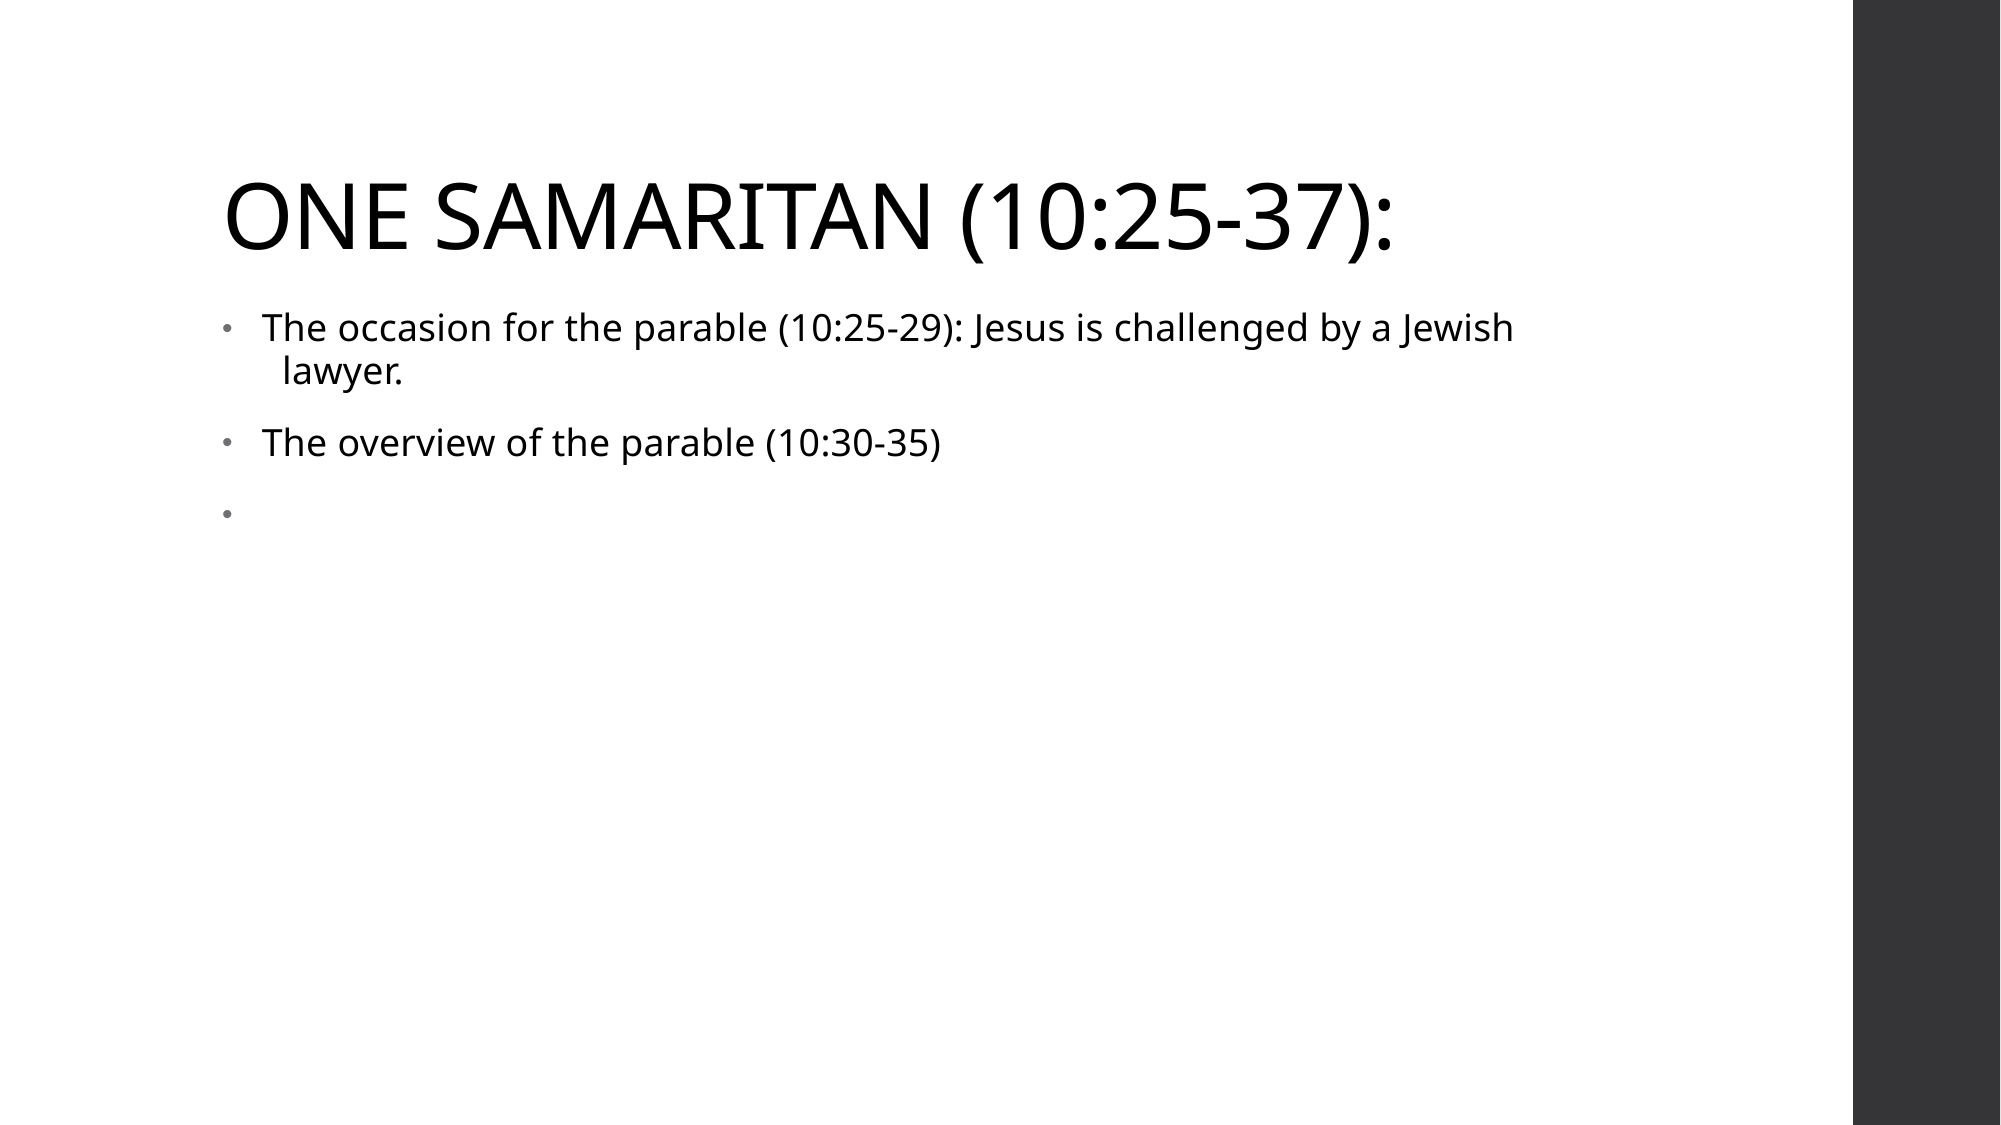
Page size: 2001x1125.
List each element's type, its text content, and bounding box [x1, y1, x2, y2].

title ONE SAMARITAN (10:25-37): [206, 60, 1797, 278]
list The occasion for the parable (10:25-29): Jesus is challenged by a Jewish lawyer. The overview of the parable (10:30-35) [206, 299, 1617, 1014]
